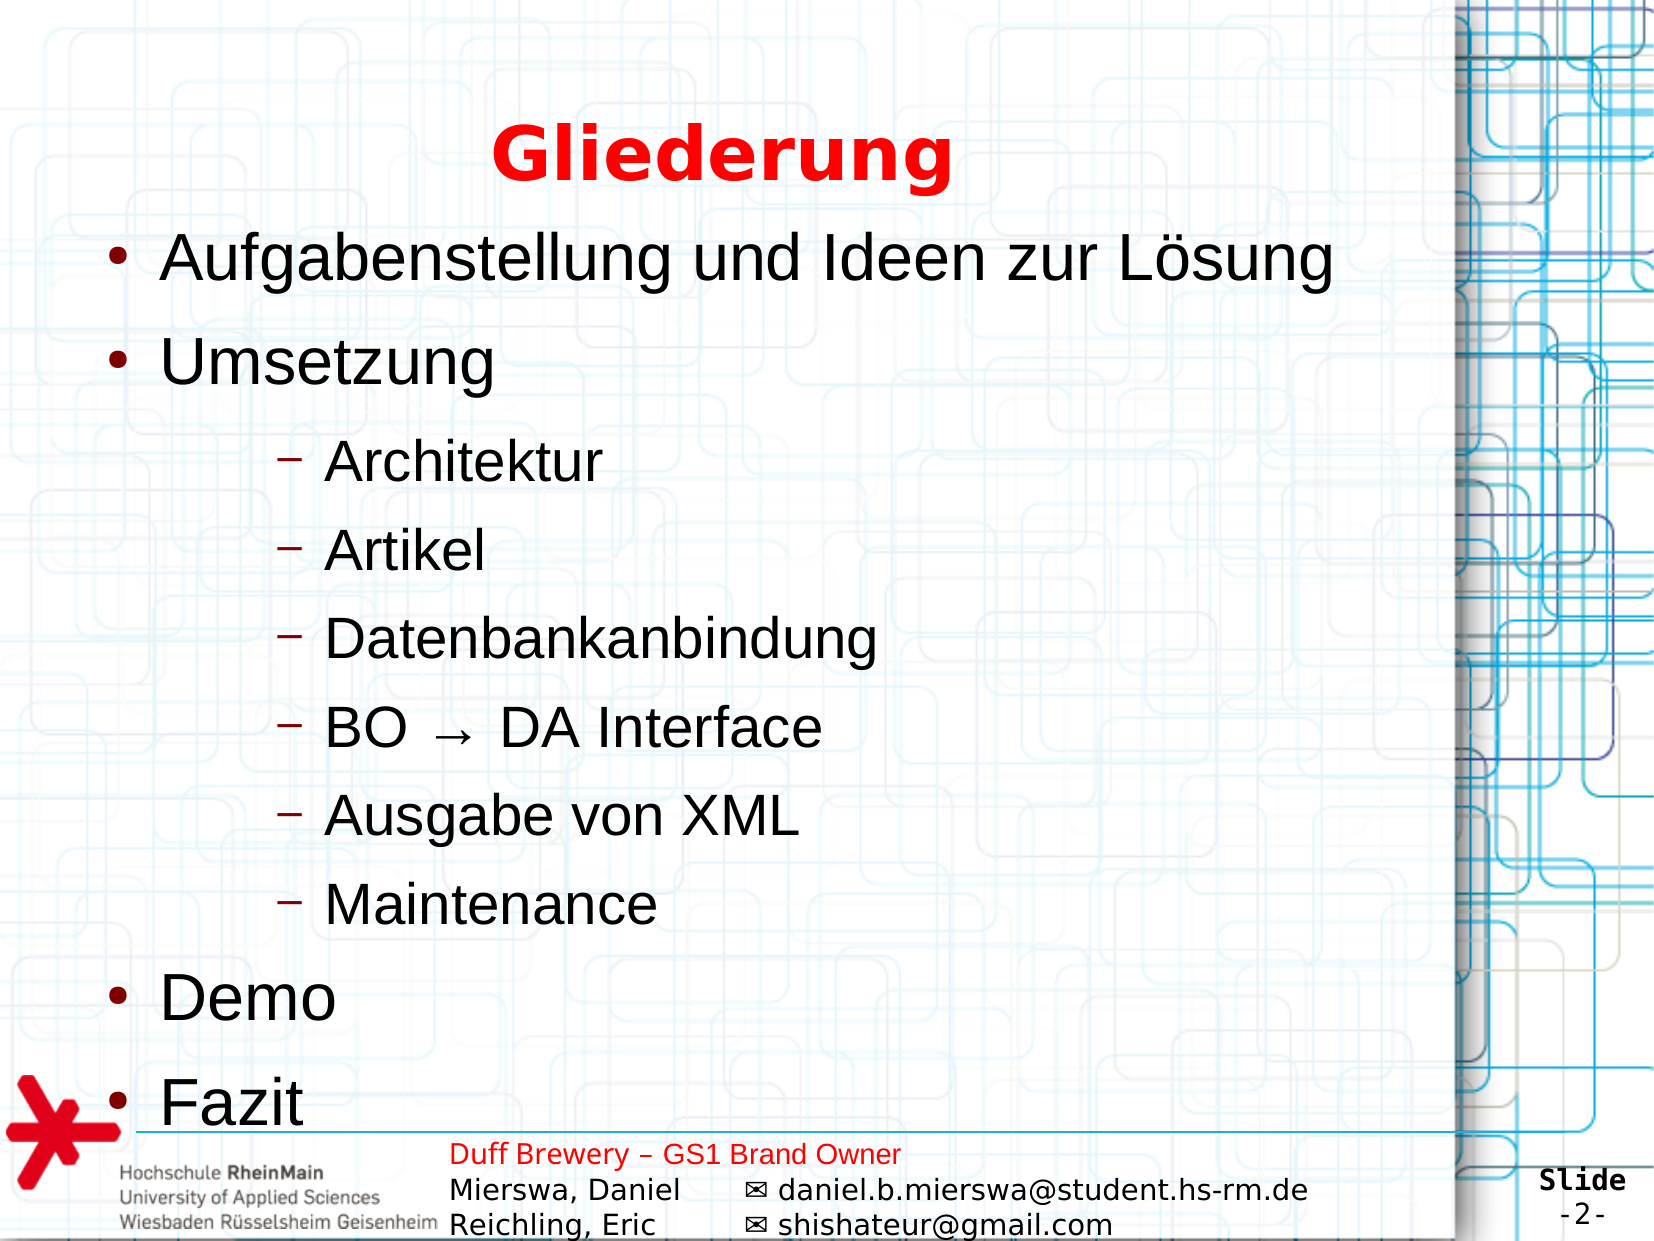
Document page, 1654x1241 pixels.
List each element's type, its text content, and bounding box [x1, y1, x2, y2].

list Aufgabenstellung und Ideen zur Lösung Umsetzung Architektur Artikel Datenbankanbindung BO → DA Interface Ausgabe von XML Maintenance Demo Fazit [88, 219, 1424, 1171]
picture [568, 1221, 577, 1233]
picture [0, 0, 1654, 1241]
picture [964, 1221, 973, 1233]
title Gliederung [29, 70, 1418, 239]
